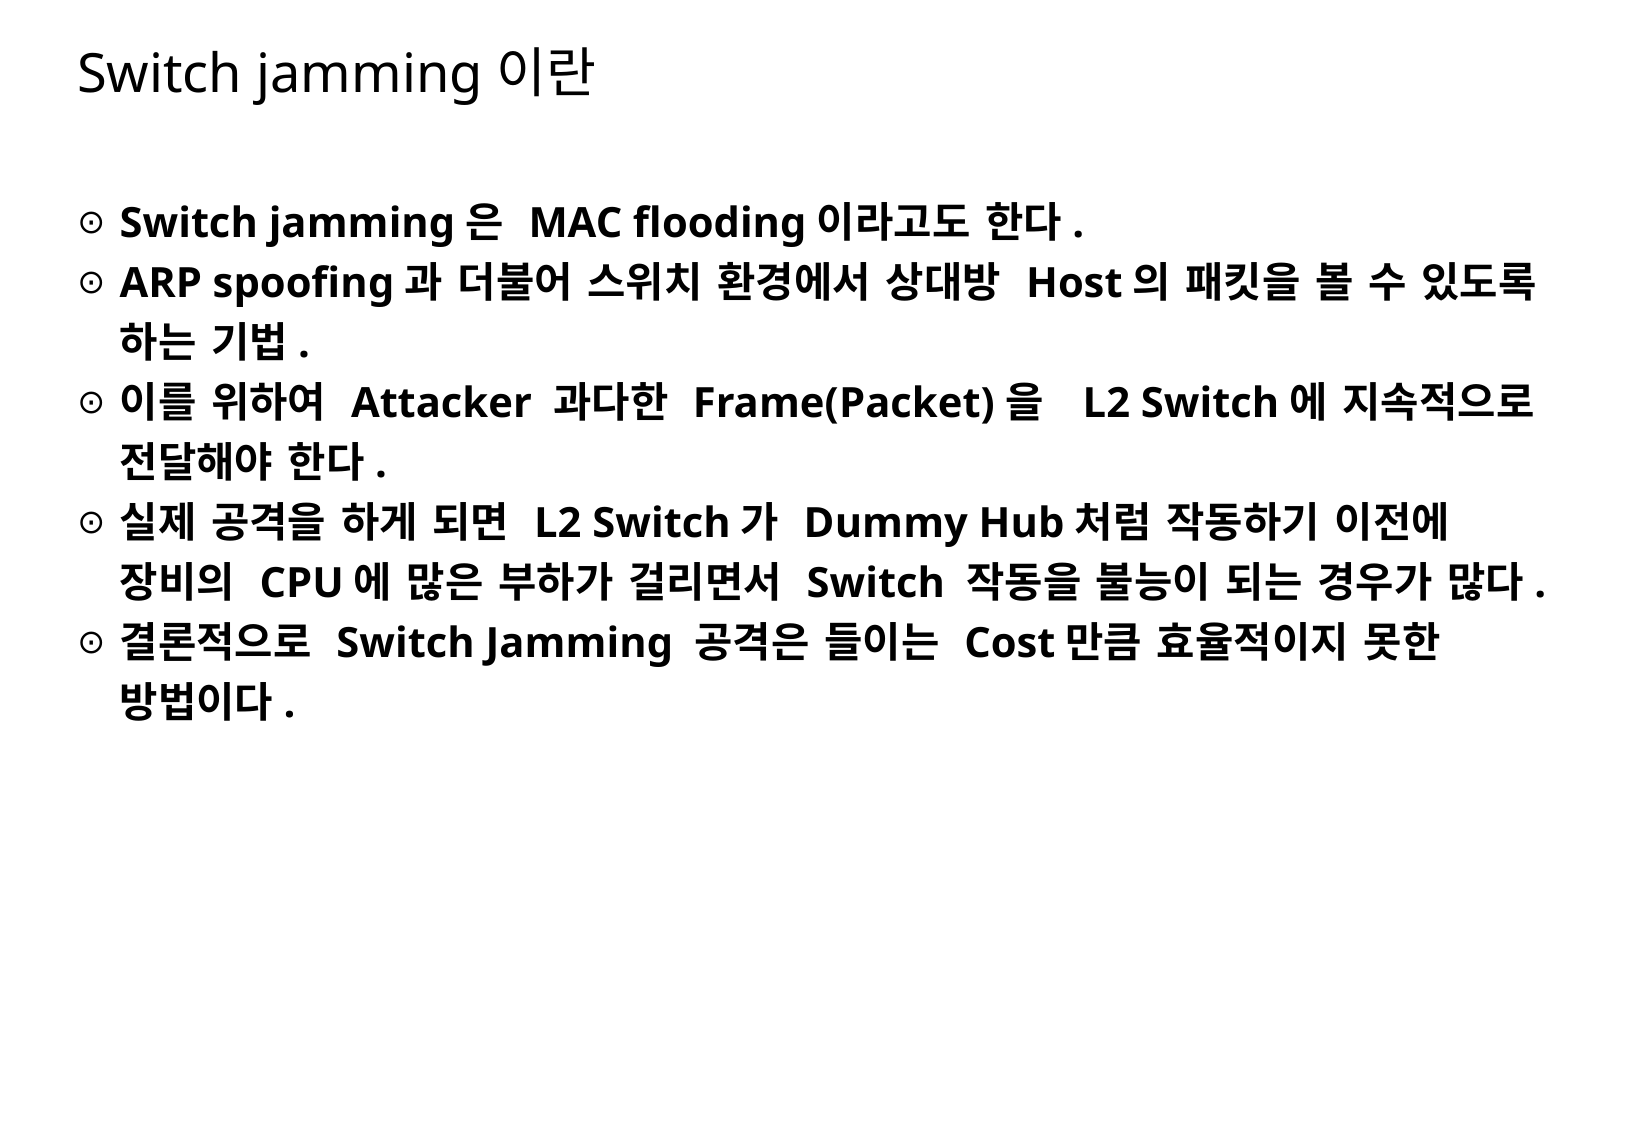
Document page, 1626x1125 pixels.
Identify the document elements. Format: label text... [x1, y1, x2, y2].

text_box Switch jamming이란 [62, 30, 1526, 131]
text_box Switch jamming은 MAC flooding이라고도 한다. ARP spoofing과 더불어 스위치 환경에서 상대방 Host의 패킷을 볼 수 있도록 하는 기법. 이를 위하여 Attacker 과다한 Frame(Packet)을 L2 Switch에 지속적으로 전달해야 한다. 실제 공격을 하게 되면 L2 Switch가 Dummy Hub처럼 작동하기 이전에 장비의 CPU에 많은 부하가 걸리면서 Switch 작동을 불능이 되는 경우가 많다. 결론적으로 Switch Jamming 공격은 들이는 Cost만큼 효율적이지 못한 방법이다. [62, 178, 1563, 1061]
